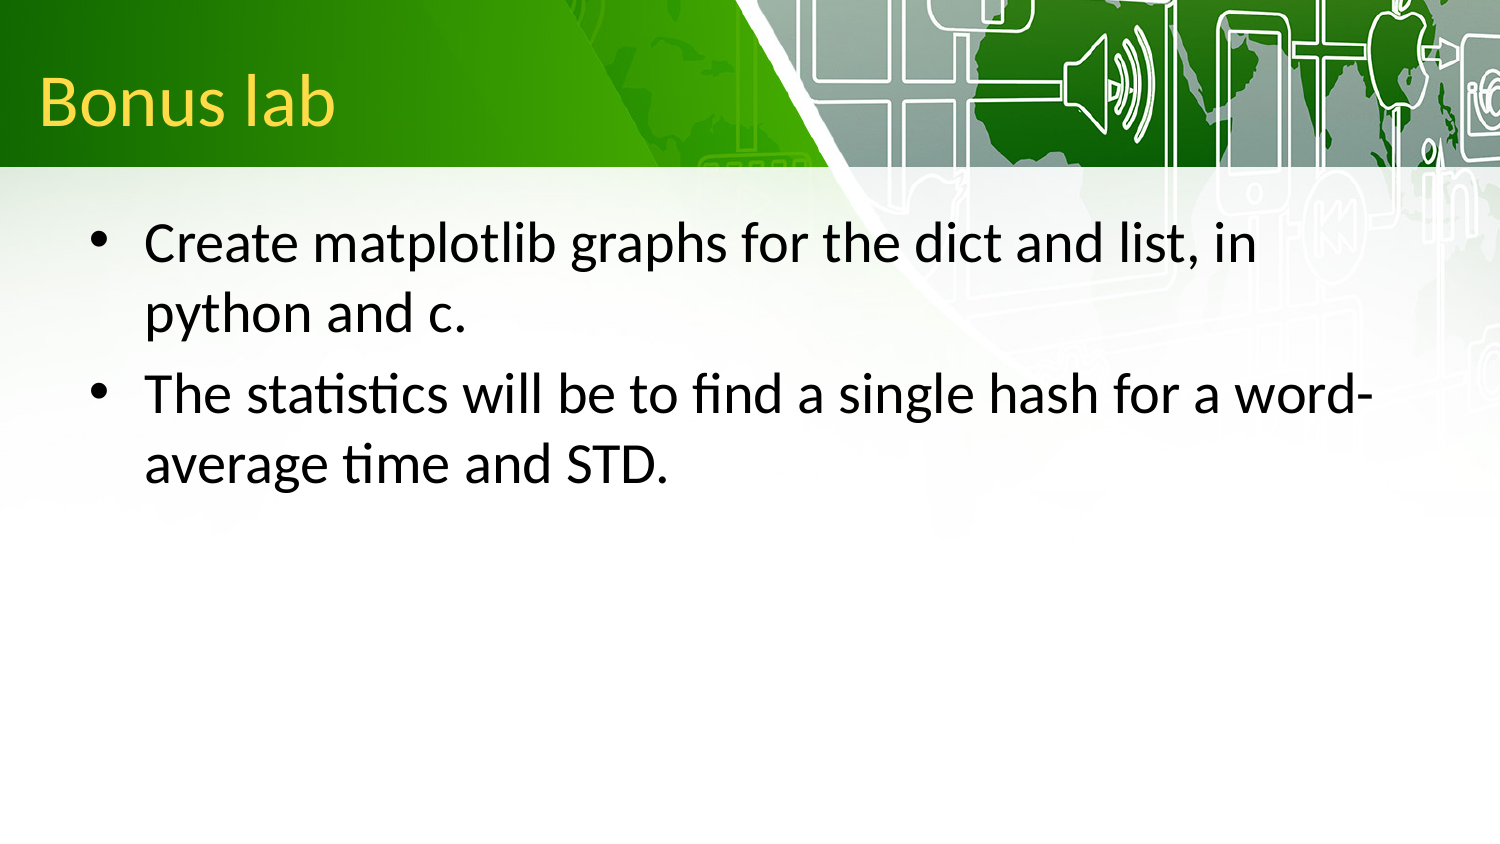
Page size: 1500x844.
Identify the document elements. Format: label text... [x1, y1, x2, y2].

list Create matplotlib graphs for the dict and list, in python and c. The statistics will be to find a single hash for a word-average time and STD. [73, 196, 1427, 798]
title Bonus lab [23, 21, 1352, 172]
picture [0, 0, 1500, 844]
